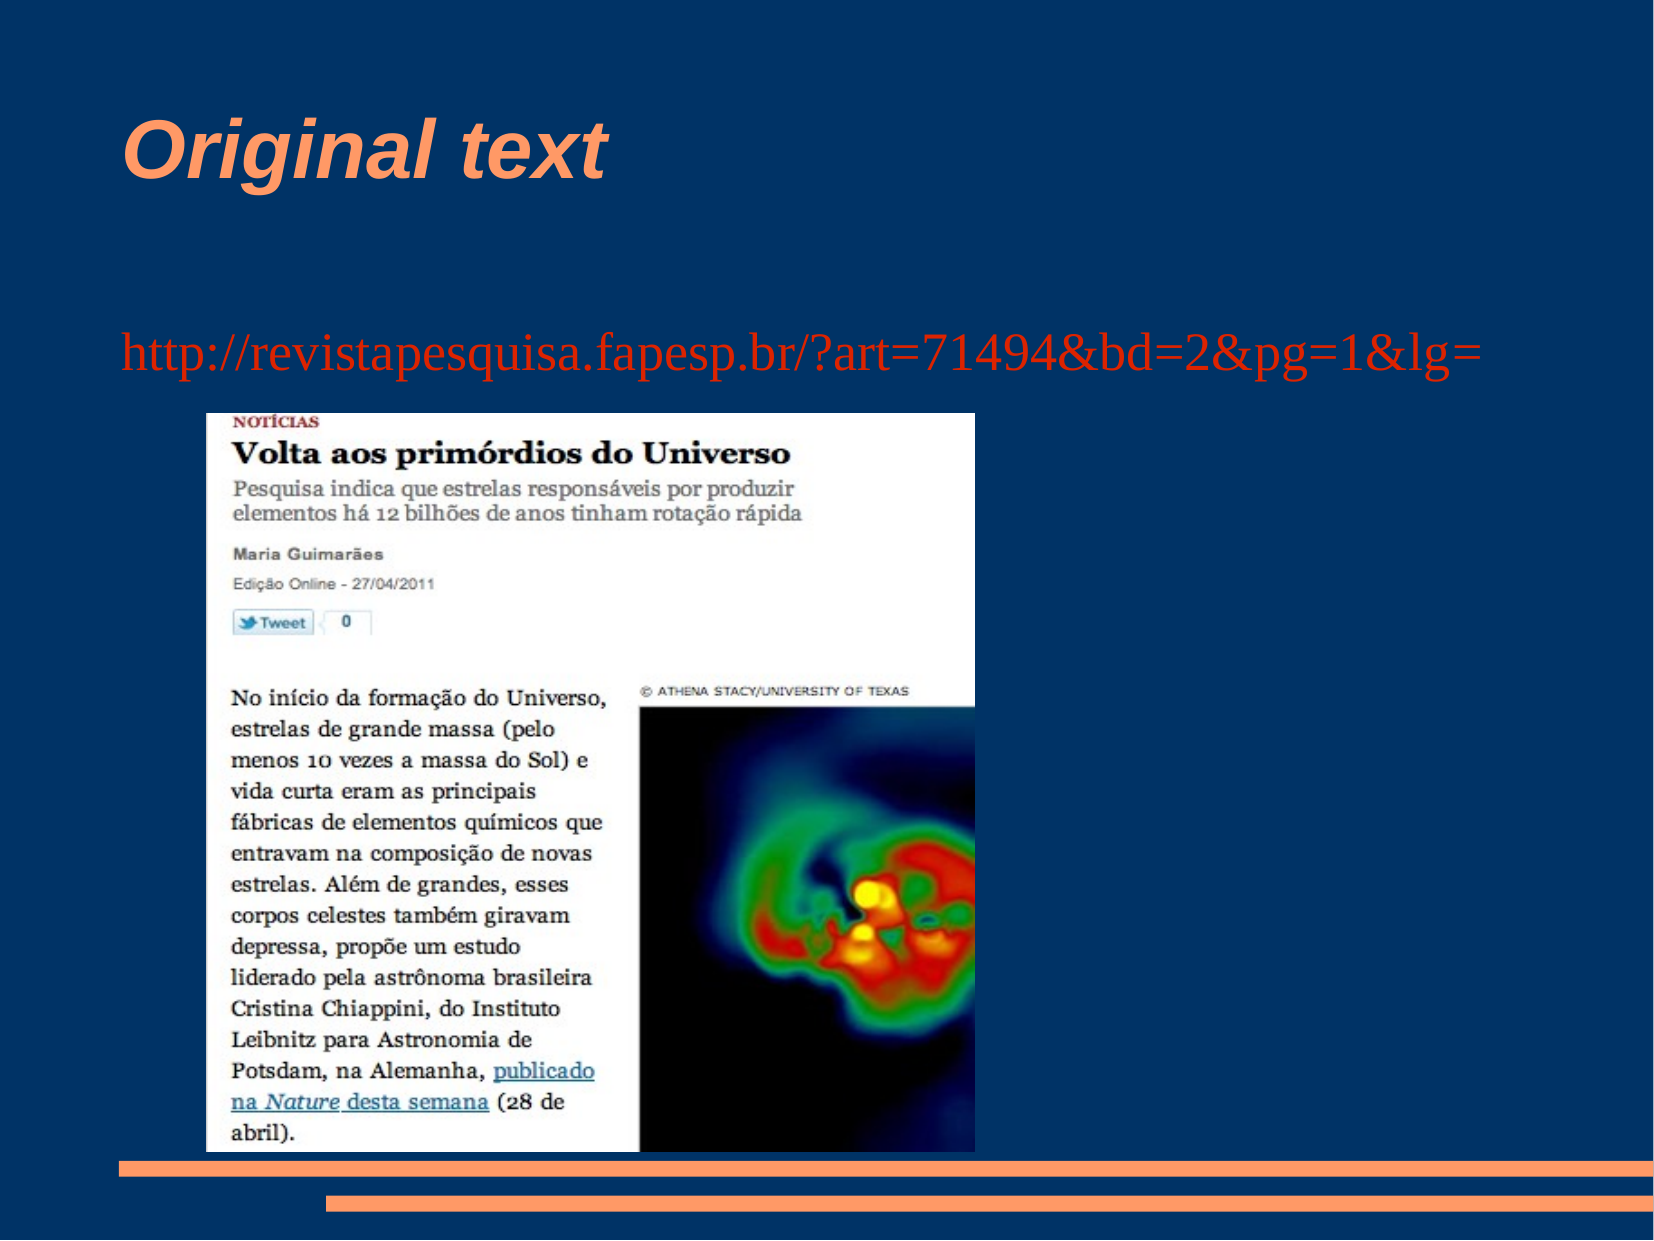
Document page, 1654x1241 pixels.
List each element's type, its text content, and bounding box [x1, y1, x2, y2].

list http://revistapesquisa.fapesp.br/?art=71494&bd=2&pg=1&lg= [121, 322, 1561, 1132]
picture [728, 787, 975, 1030]
title Original text [121, 46, 1534, 254]
picture [206, 413, 975, 1152]
